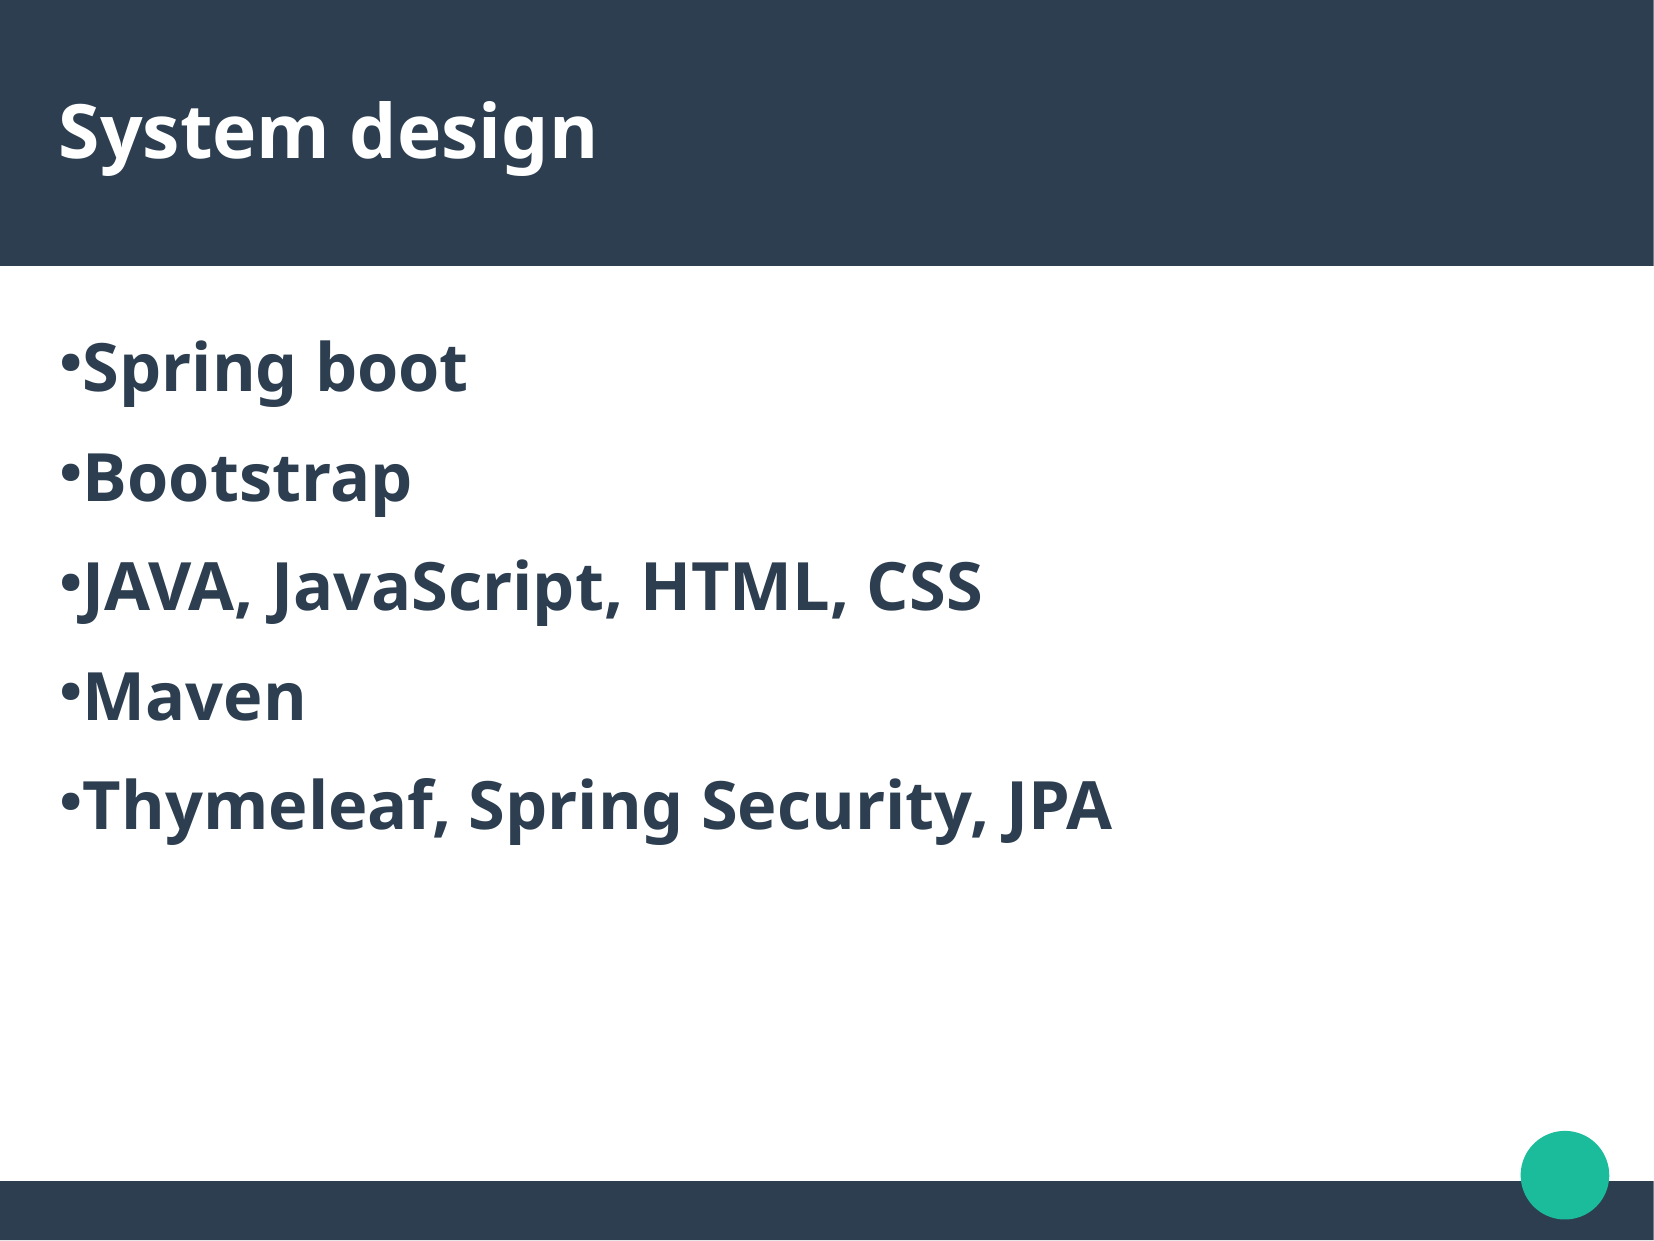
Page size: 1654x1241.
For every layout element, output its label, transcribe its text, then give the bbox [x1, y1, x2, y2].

list Spring boot Bootstrap JAVA, JavaScript, HTML, CSS Maven Thymeleaf, Spring Security, JPA [59, 324, 1595, 1152]
title System design [59, 49, 1595, 207]
